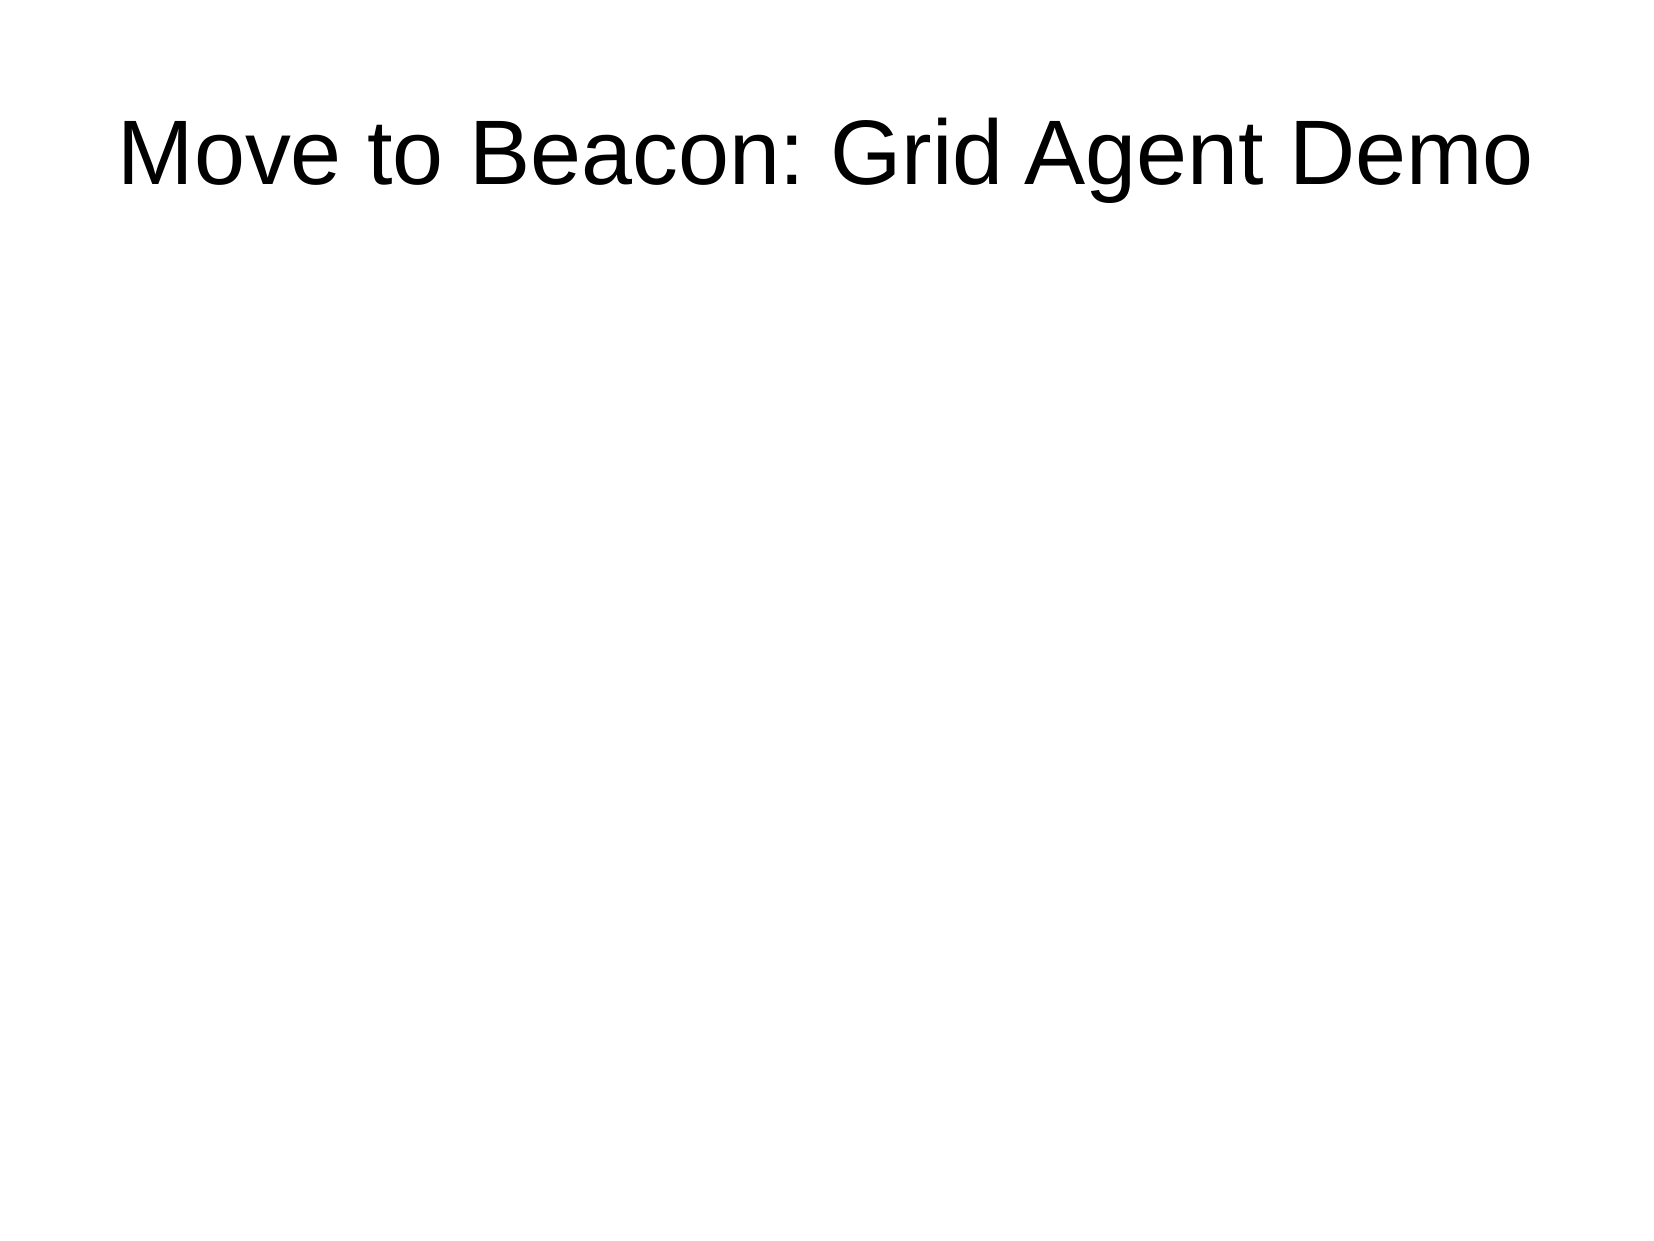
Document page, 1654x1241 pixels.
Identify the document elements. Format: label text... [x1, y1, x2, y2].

title Move to Beacon: Grid Agent Demo [82, 49, 1571, 257]
